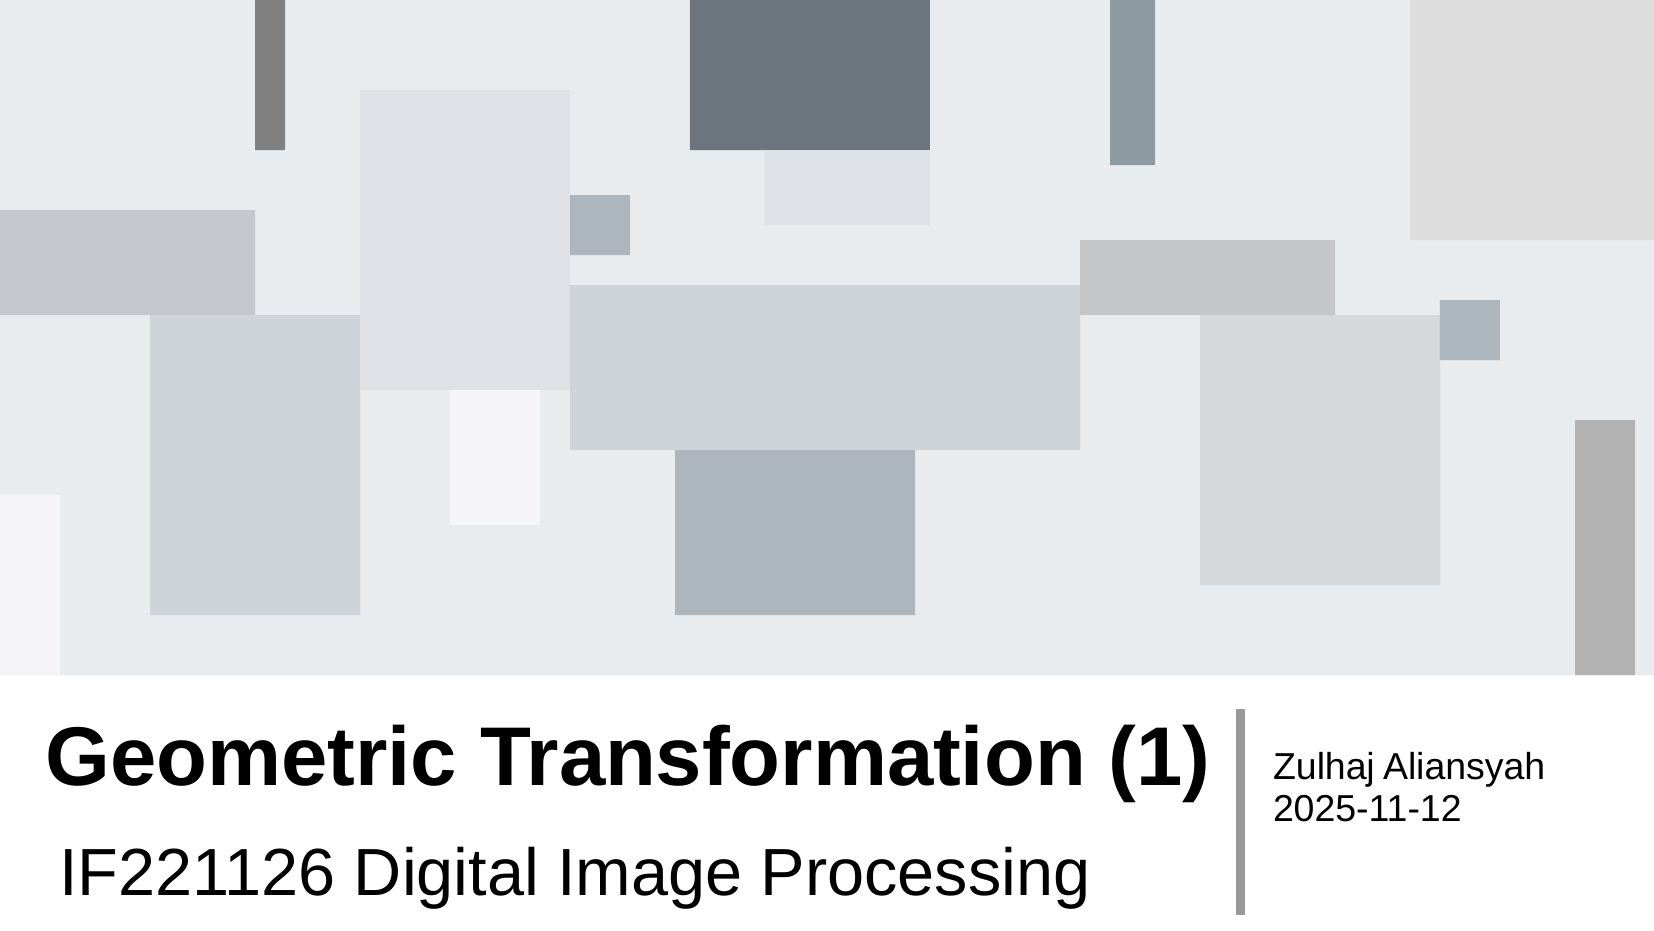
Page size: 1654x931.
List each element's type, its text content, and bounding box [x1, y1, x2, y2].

title Geometric Transformation (1) [0, 694, 1227, 819]
text_box Zulhaj Aliansyah 2025-11-12 [1258, 738, 1575, 837]
title IF221126 Digital Image Processing [59, 835, 1211, 895]
slide_number [1269, 797, 1607, 833]
